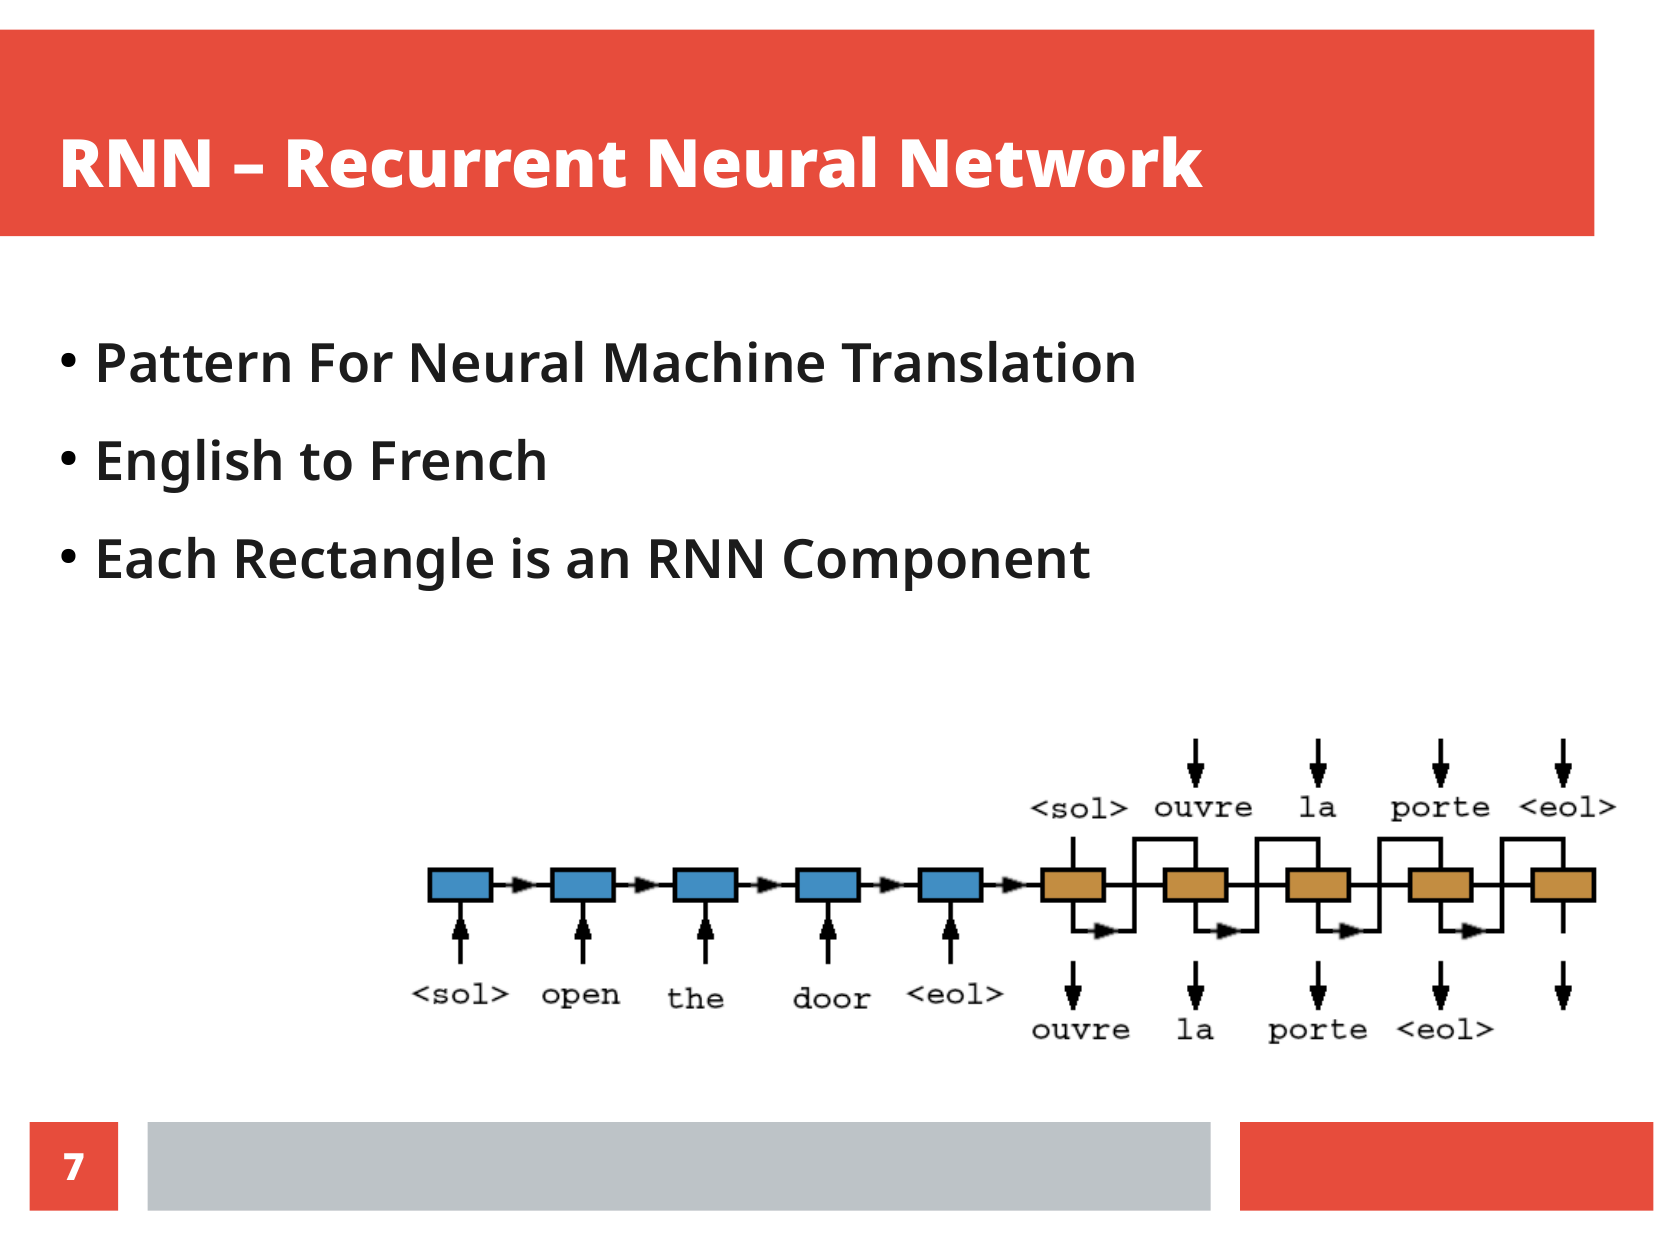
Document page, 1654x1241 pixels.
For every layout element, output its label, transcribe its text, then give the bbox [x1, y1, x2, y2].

picture [388, 719, 1621, 1111]
title RNN – Recurrent Neural Network [59, 59, 1595, 207]
list Pattern For Neural Machine Translation English to French Each Rectangle is an RNN Component [59, 324, 1565, 1093]
